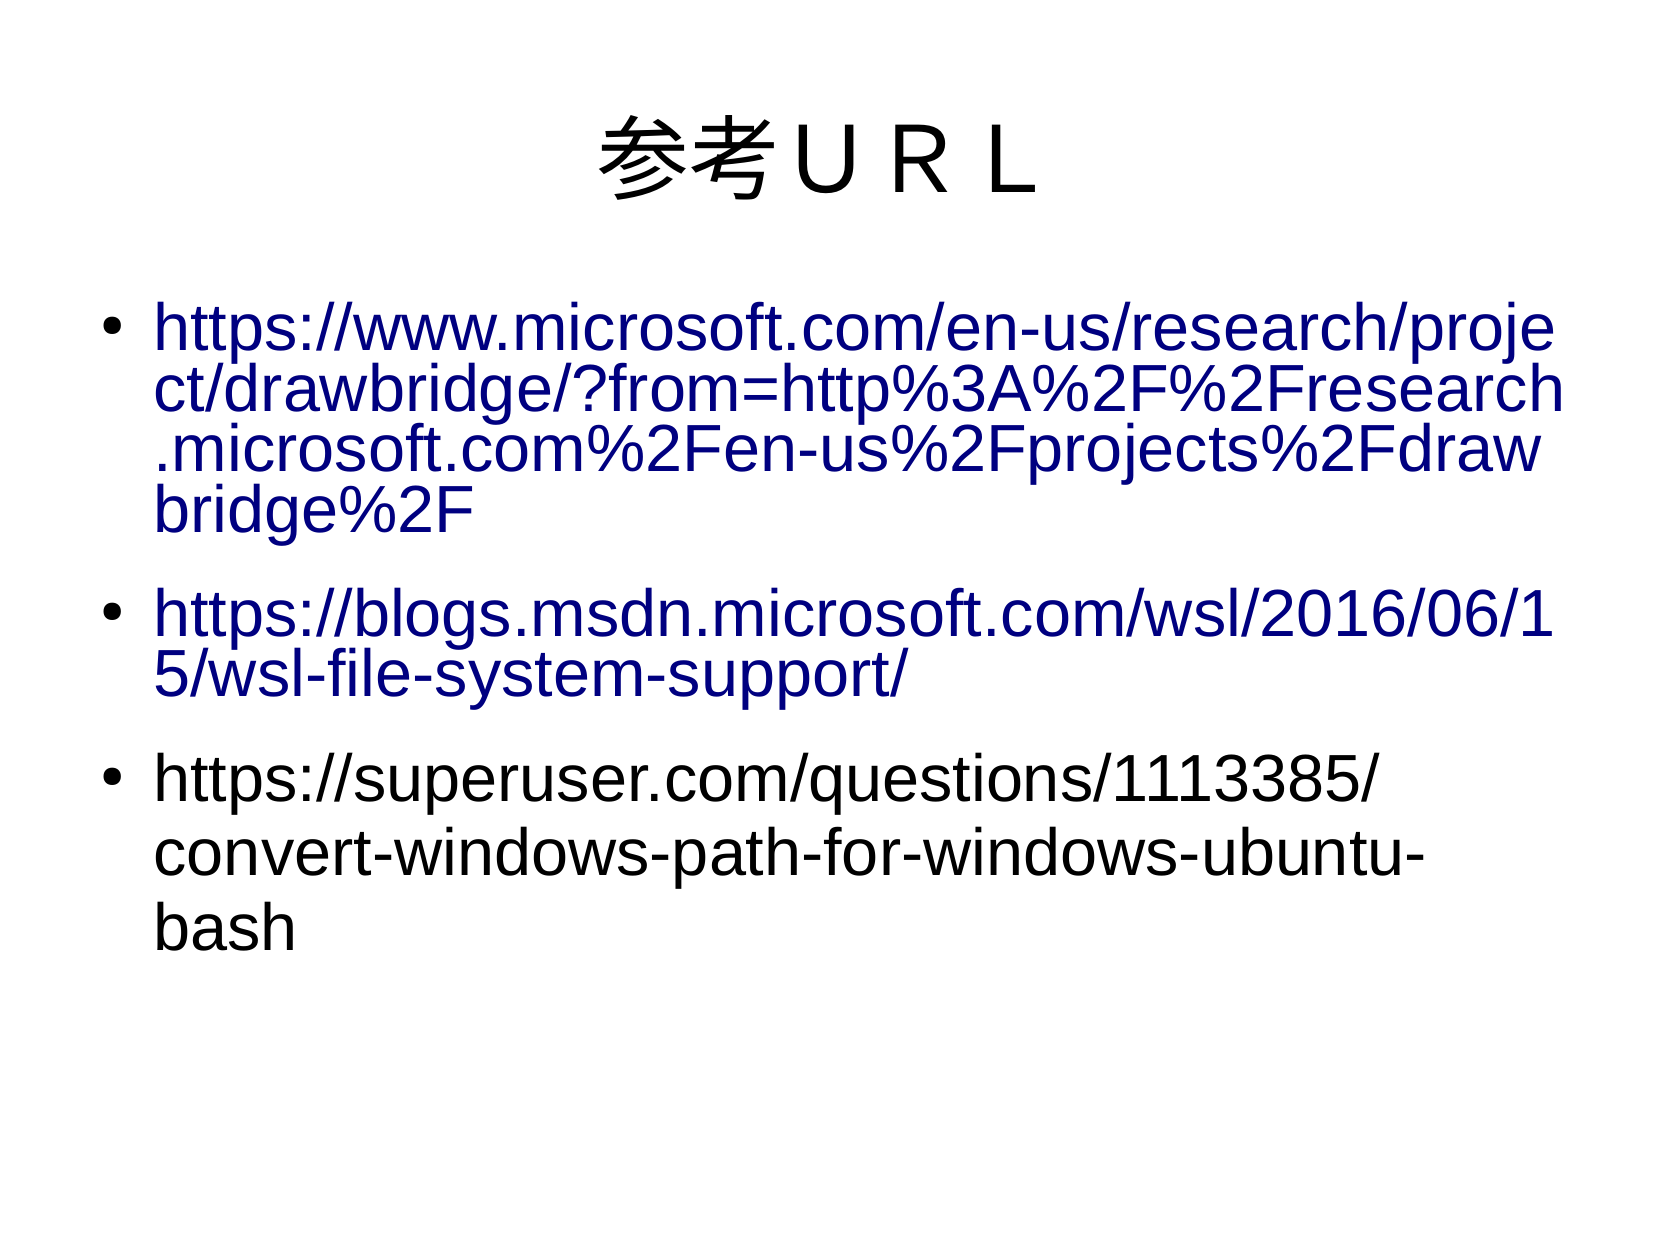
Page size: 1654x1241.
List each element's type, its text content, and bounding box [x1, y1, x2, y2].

list https://www.microsoft.com/en-us/research/project/drawbridge/?from=http%3A%2F%2Fresearch.microsoft.com%2Fen-us%2Fprojects%2Fdrawbridge%2F https://blogs.msdn.microsoft.com/wsl/2016/06/15/wsl-file-system-support/ https://superuser.com/questions/1113385/convert-windows-path-for-windows-ubuntu-bash [82, 290, 1571, 1010]
title 参考ＵＲＬ [82, 49, 1571, 257]
